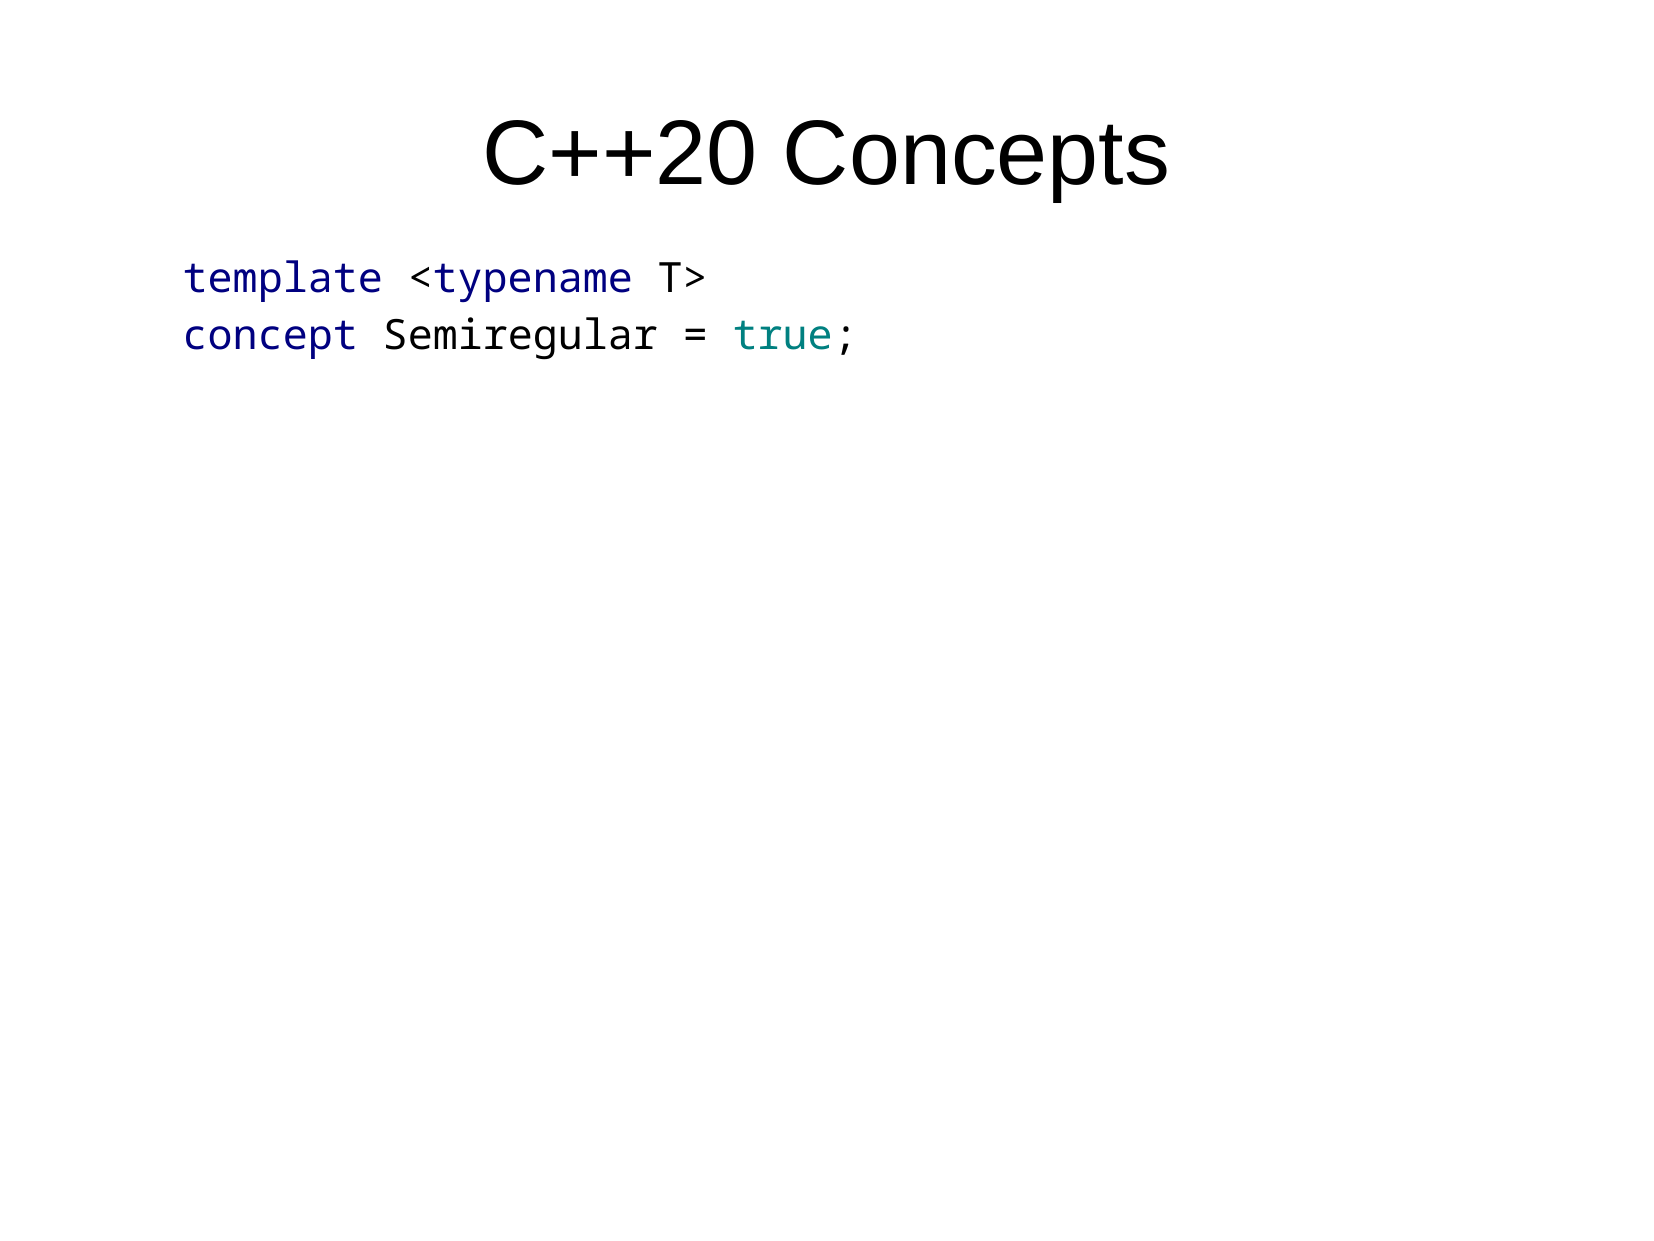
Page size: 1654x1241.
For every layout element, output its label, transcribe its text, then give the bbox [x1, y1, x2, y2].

title C++20 Concepts [82, 49, 1571, 257]
subtitle template <typename T> concept Semiregular = true; [82, 337, 1571, 1241]
